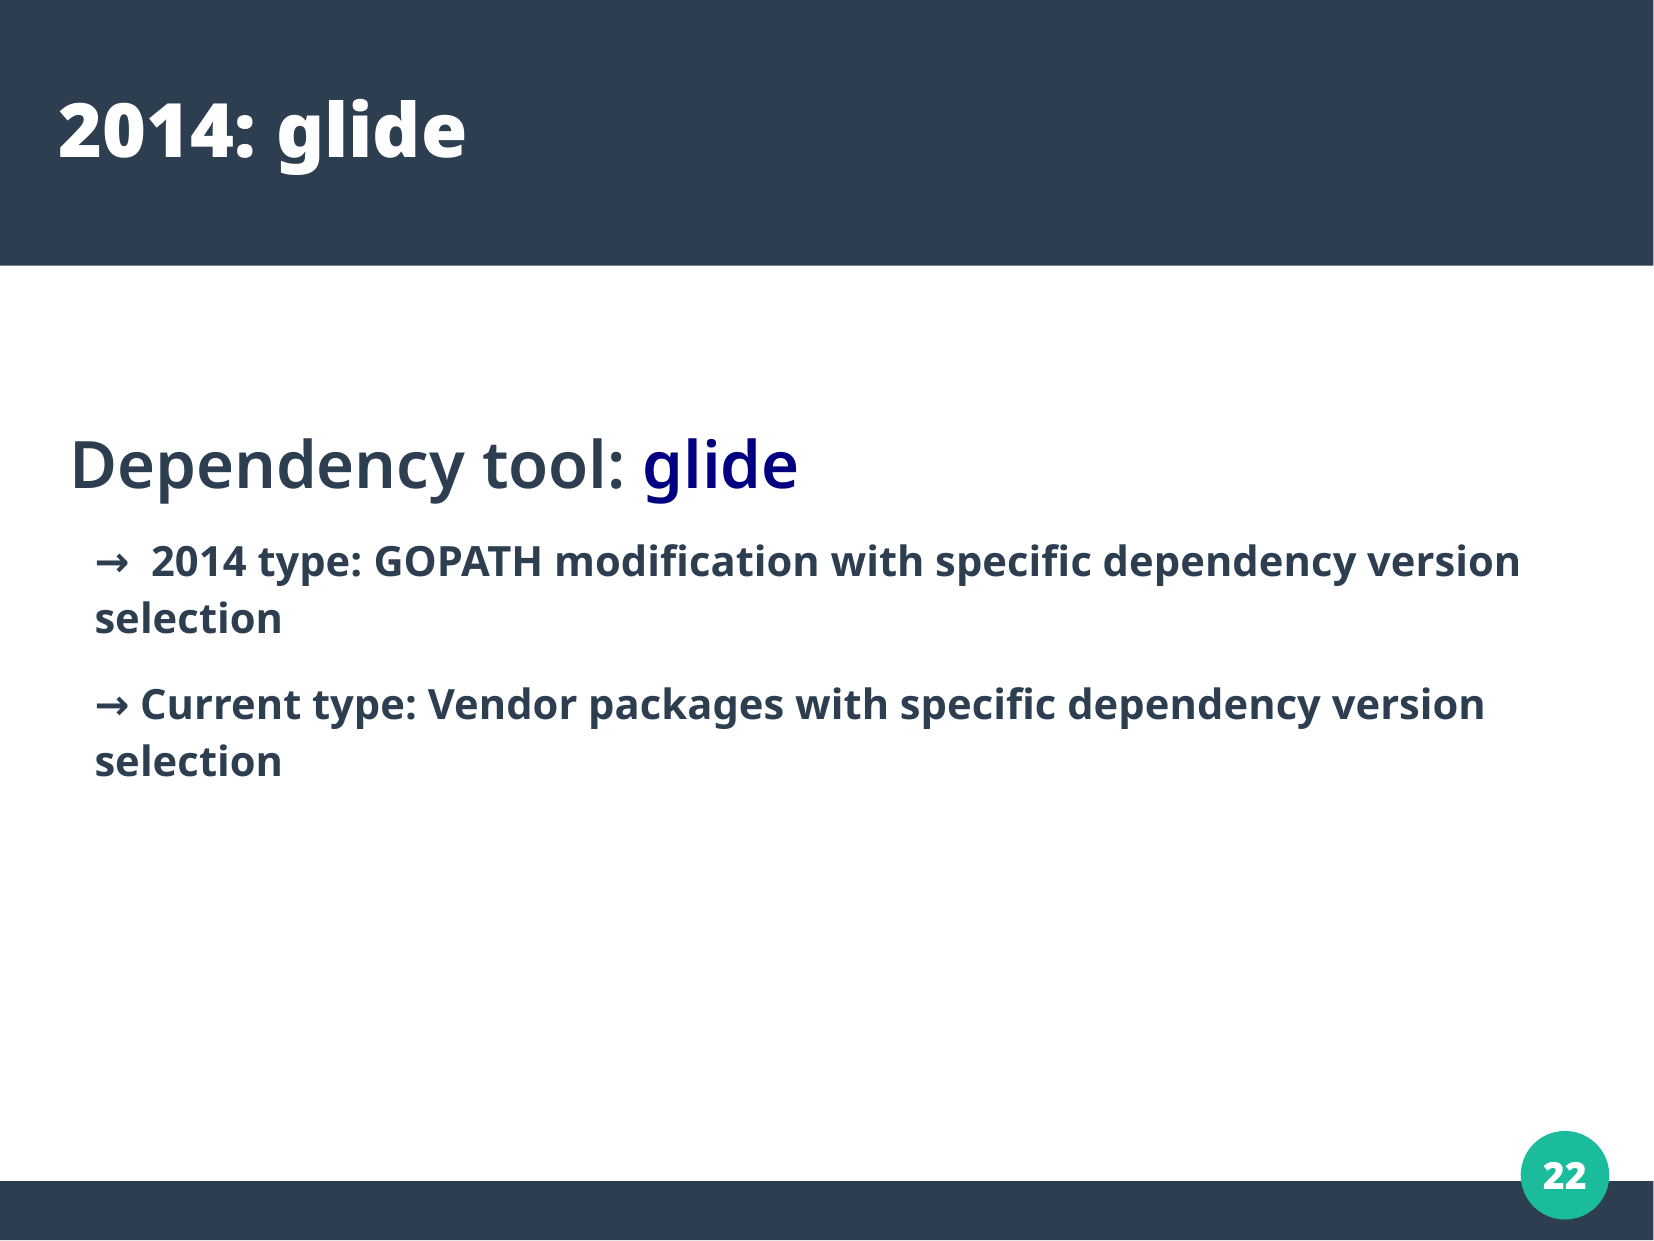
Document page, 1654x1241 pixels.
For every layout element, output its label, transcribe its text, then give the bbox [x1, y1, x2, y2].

list Dependency tool: glide [0, 301, 1548, 508]
title 2014: glide [59, 49, 1595, 207]
list → 2014 type: GOPATH modification with specific dependency version selection → Current type: Vendor packages with specific dependency version selection [23, 531, 1542, 898]
